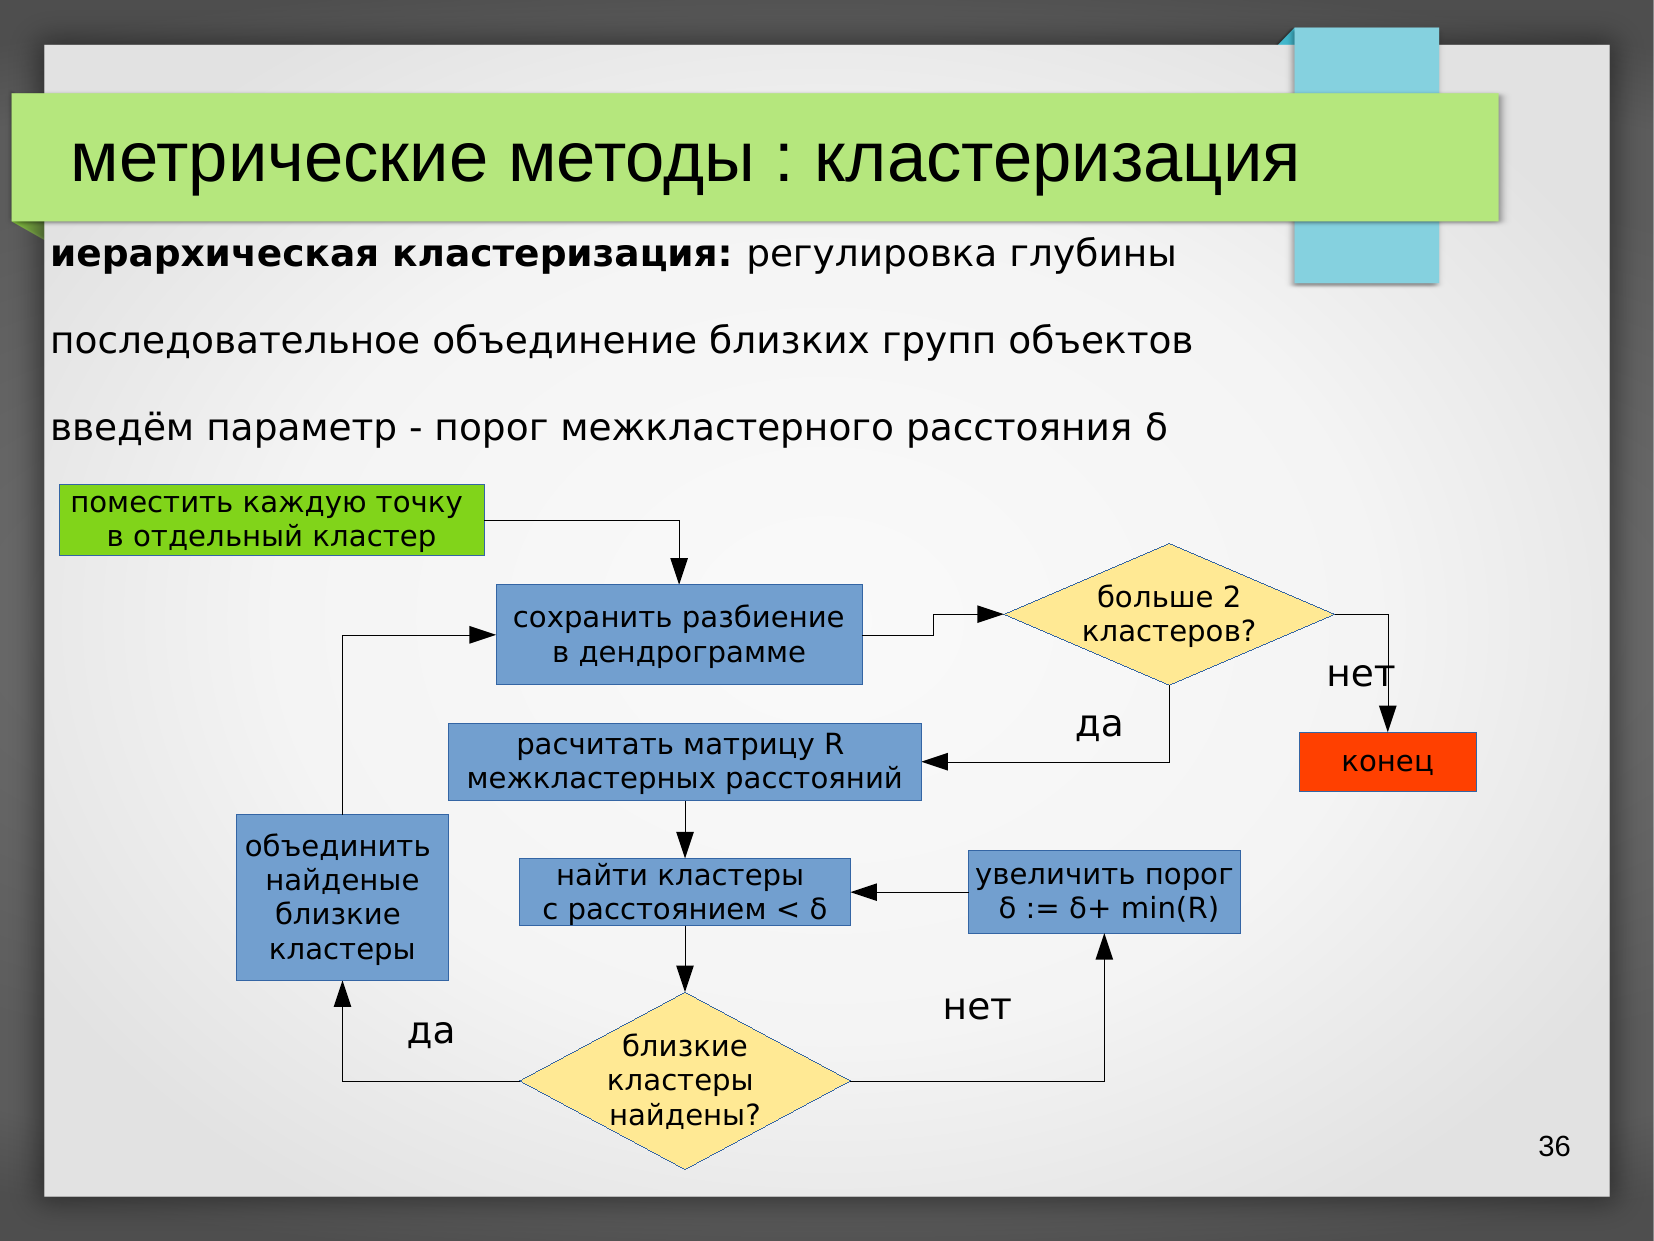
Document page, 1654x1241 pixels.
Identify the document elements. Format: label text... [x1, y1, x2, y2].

text_box расчитать матрицу R межкластерных расстояний [448, 723, 922, 801]
text_box увеличить порог δ := δ+ min(R) [968, 850, 1241, 934]
title метрические методы : кластеризация [70, 117, 1382, 197]
text_box иерархическая кластеризация: регулировка глубины последовательное объединение близких групп объектов введём параметр - порог межкластерного расстояния δ [35, 224, 1288, 467]
text_box больше 2 кластеров? [1004, 543, 1335, 685]
text_box найти кластеры с расстоянием < δ [519, 858, 851, 926]
text_box близкие кластеры найдены? [519, 992, 851, 1170]
text_box объединить найденые близкие кластеры [236, 814, 449, 981]
picture [0, 0, 1654, 1241]
text_box поместить каждую точку в отдельный кластер [59, 484, 485, 556]
text_box конец [1299, 732, 1477, 792]
text_box сохранить разбиение в дендрограмме [496, 584, 863, 685]
